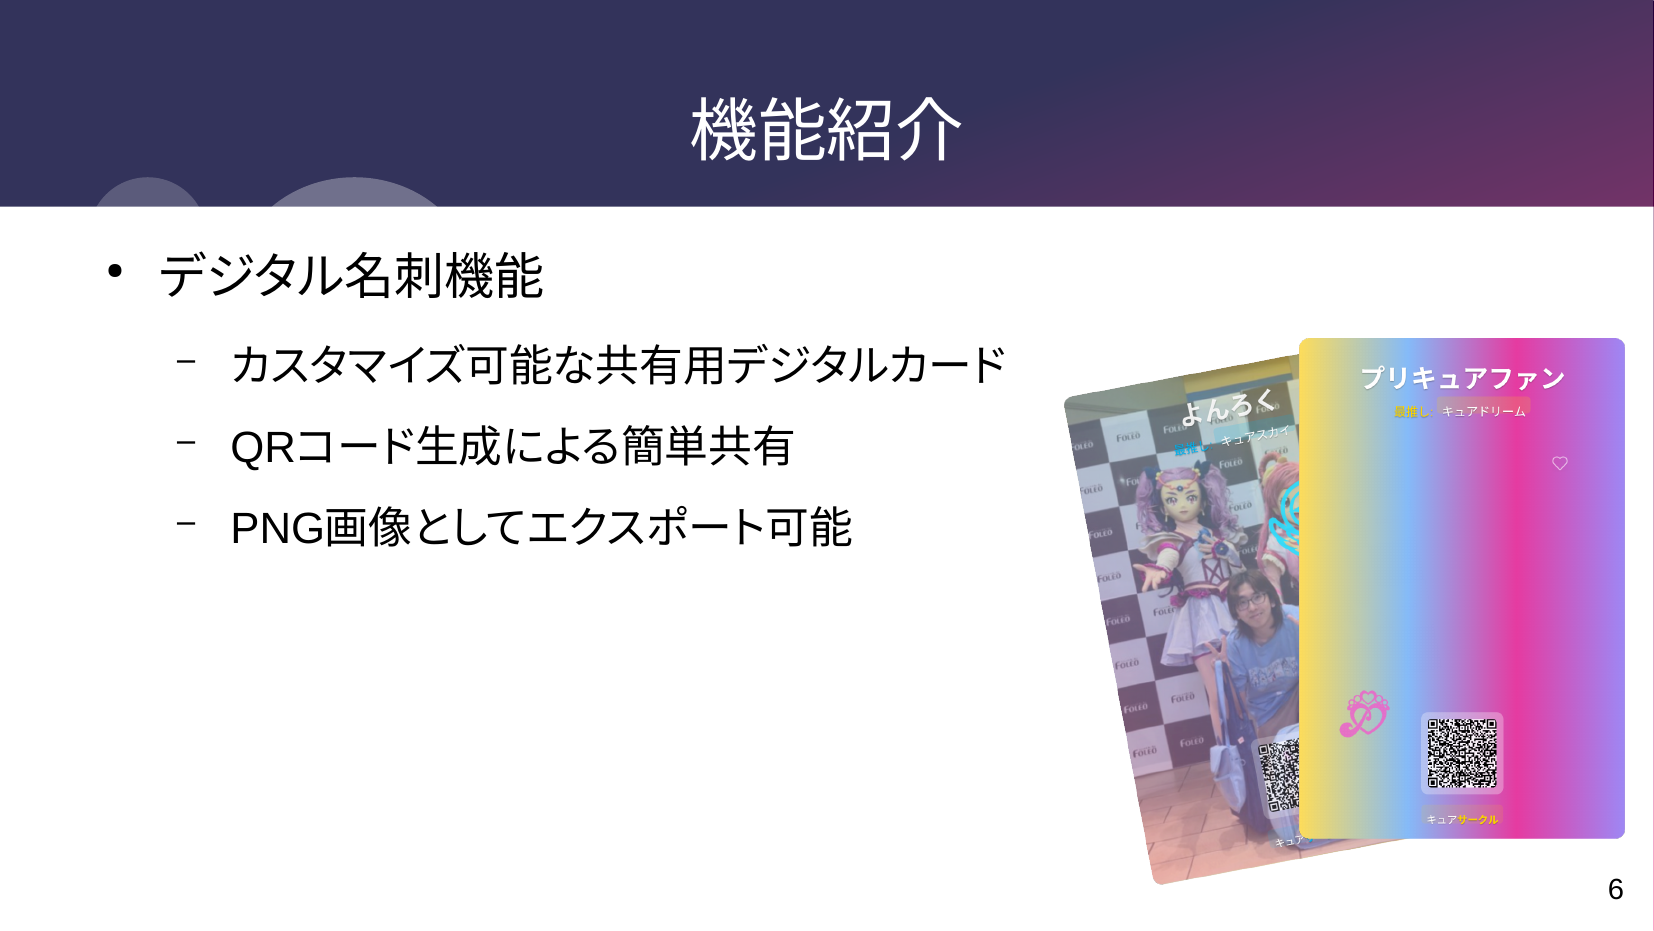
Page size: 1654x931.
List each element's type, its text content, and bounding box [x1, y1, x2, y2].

title 機能紹介 [88, 44, 1565, 207]
list デジタル名刺機能 カスタマイズ可能な共有用デジタルカード QRコード生成による簡単共有 PNG画像としてエクスポート可能 [88, 236, 1565, 827]
picture [1062, 338, 1625, 886]
